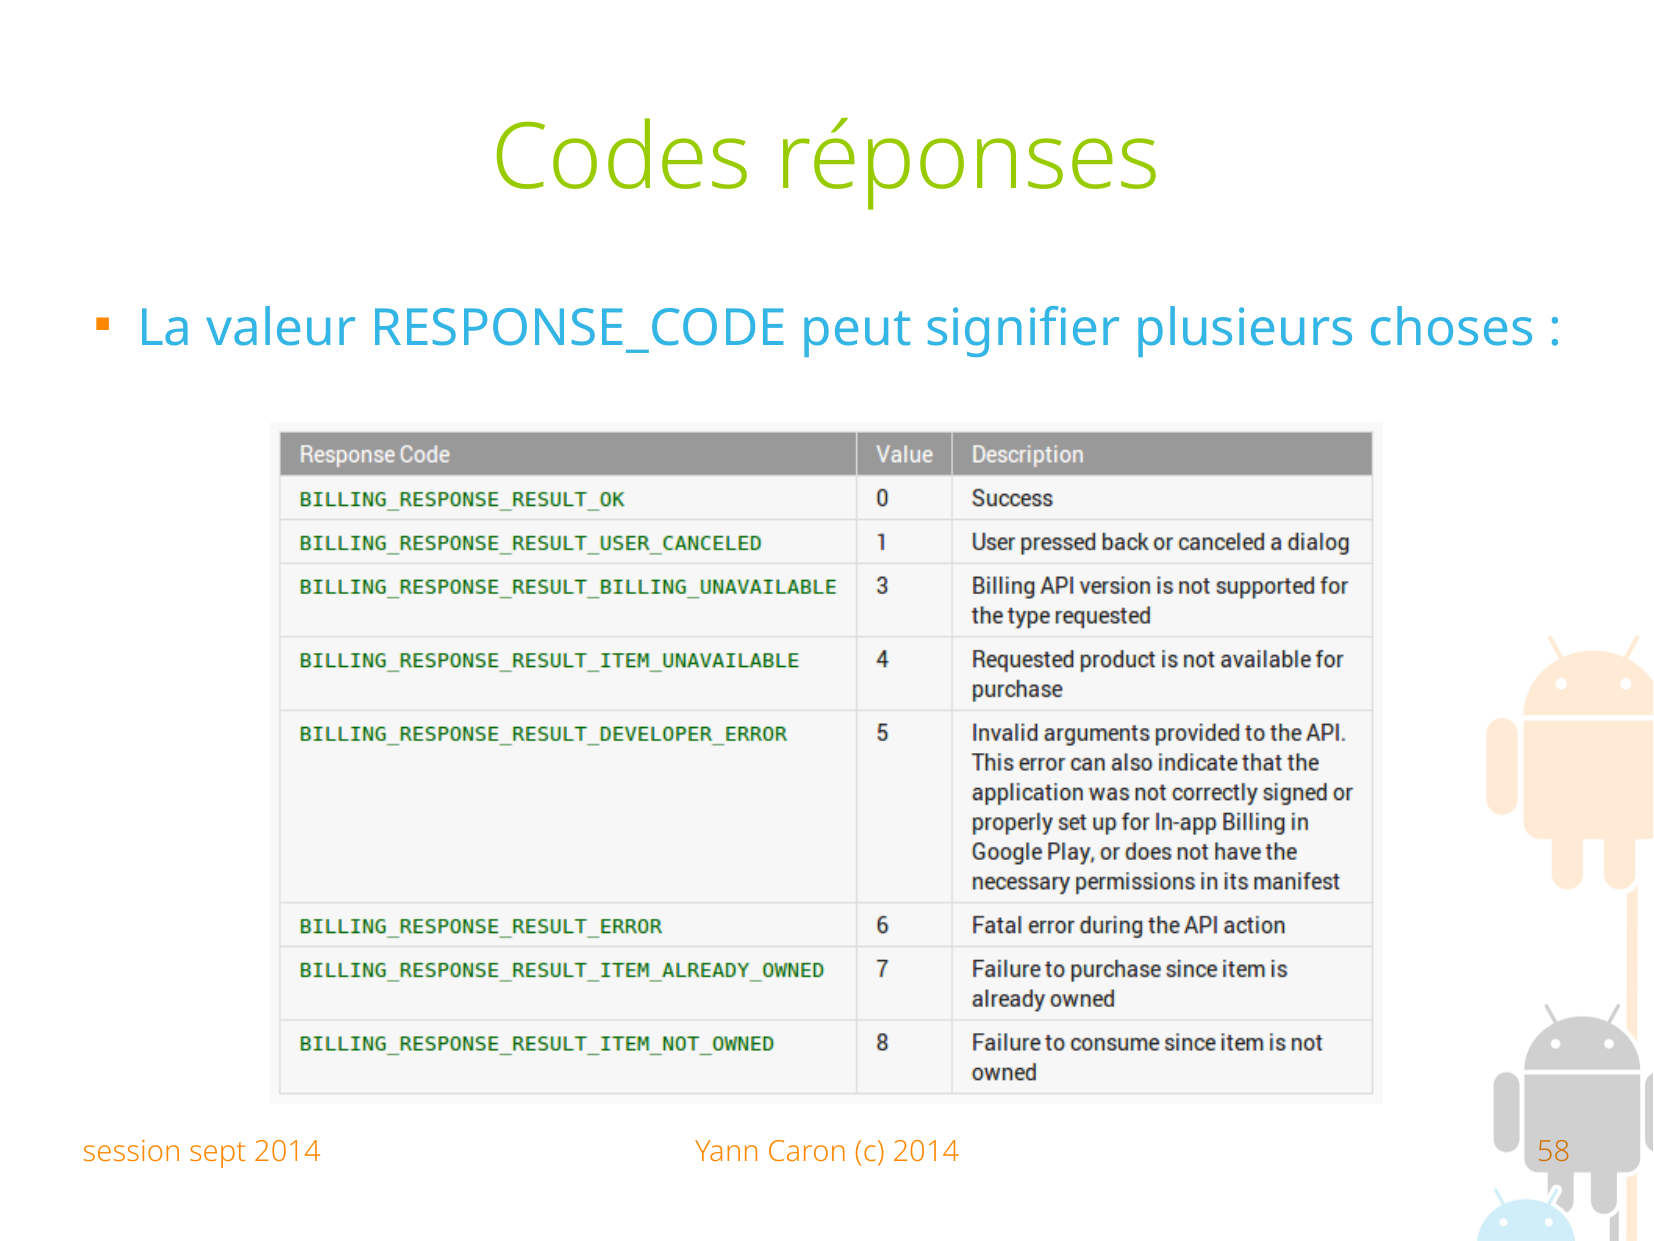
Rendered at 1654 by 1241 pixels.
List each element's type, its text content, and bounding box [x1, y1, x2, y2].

picture [240, 422, 1654, 1241]
title Codes réponses [82, 49, 1571, 257]
list La valeur RESPONSE_CODE peut signifier plusieurs choses : [82, 290, 1571, 421]
